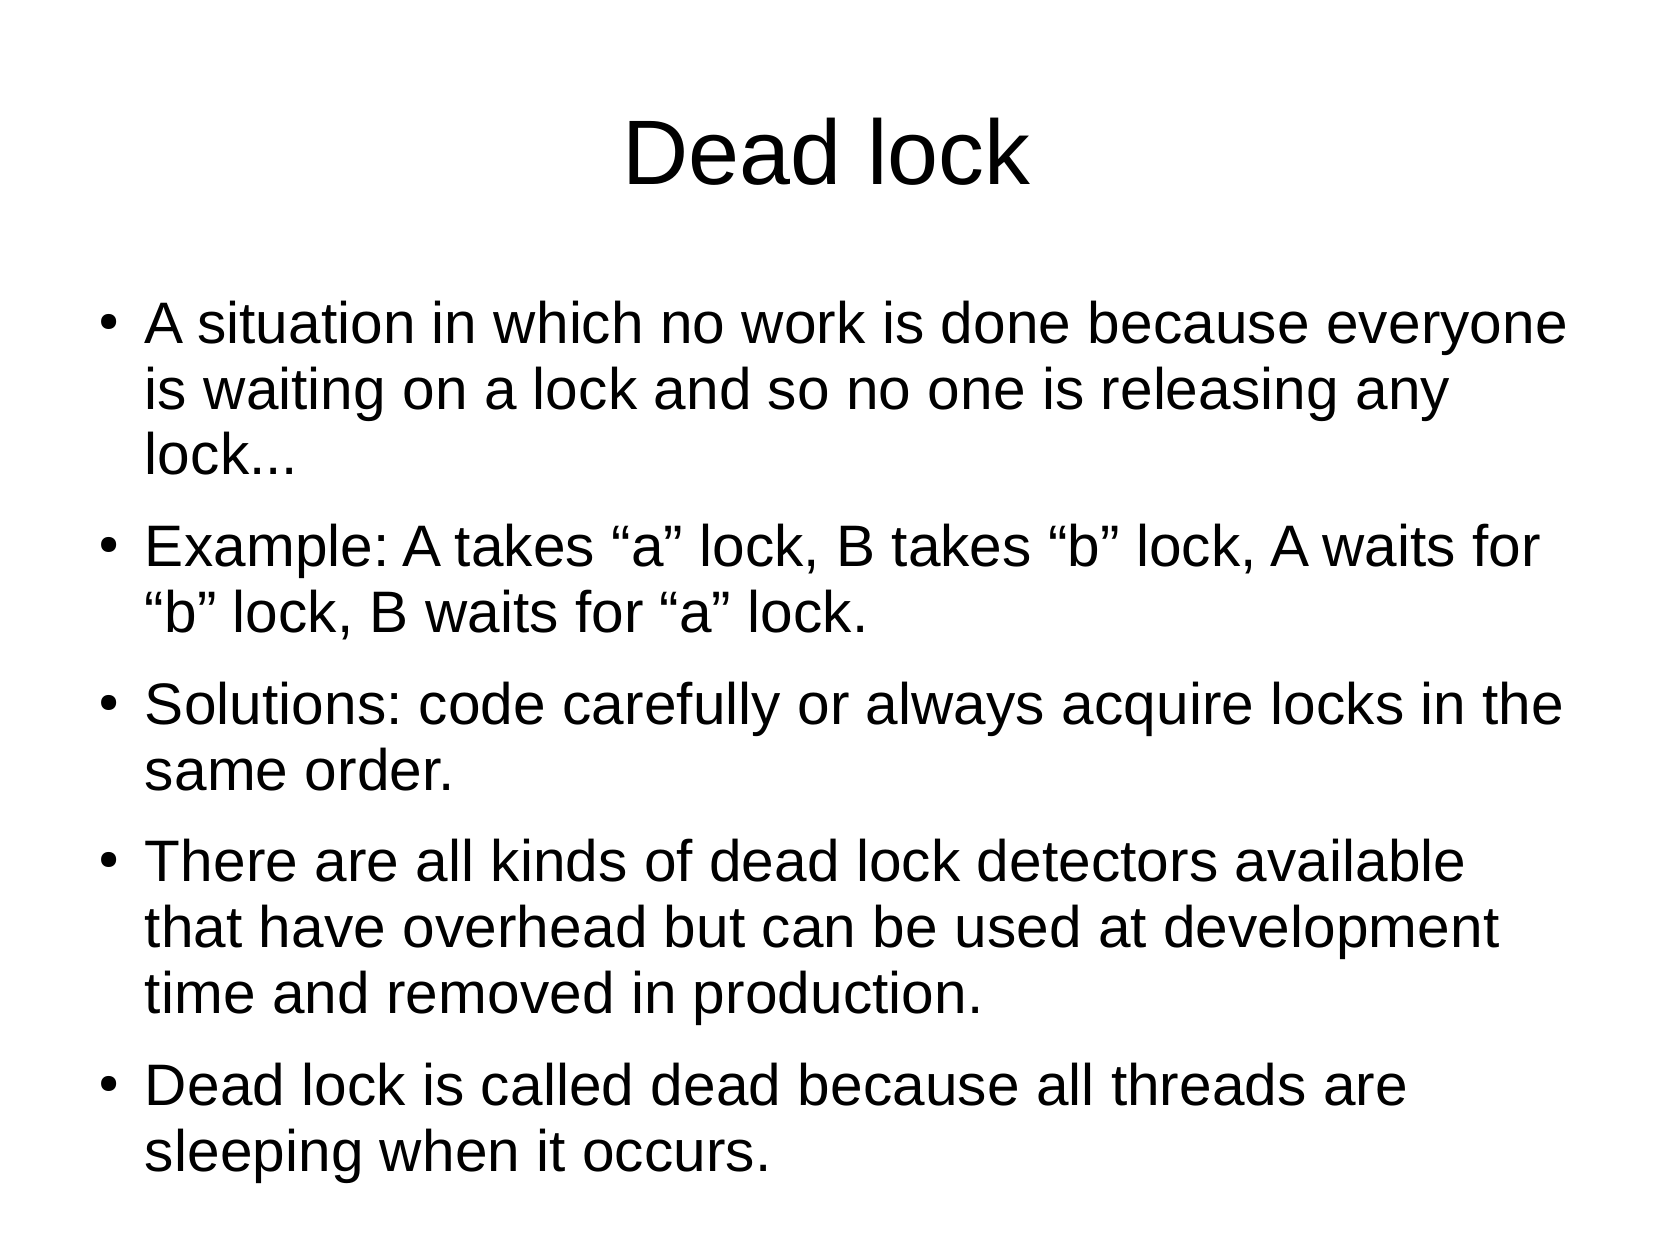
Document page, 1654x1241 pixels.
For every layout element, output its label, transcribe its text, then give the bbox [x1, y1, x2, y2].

title Dead lock [82, 49, 1571, 257]
list A situation in which no work is done because everyone is waiting on a lock and so no one is releasing any lock... Example: A takes “a” lock, B takes “b” lock, A waits for “b” lock, B waits for “a” lock. Solutions: code carefully or always acquire locks in the same order. There are all kinds of dead lock detectors available that have overhead but can be used at development time and removed in production. Dead lock is called dead because all threads are sleeping when it occurs. [82, 290, 1571, 1186]
